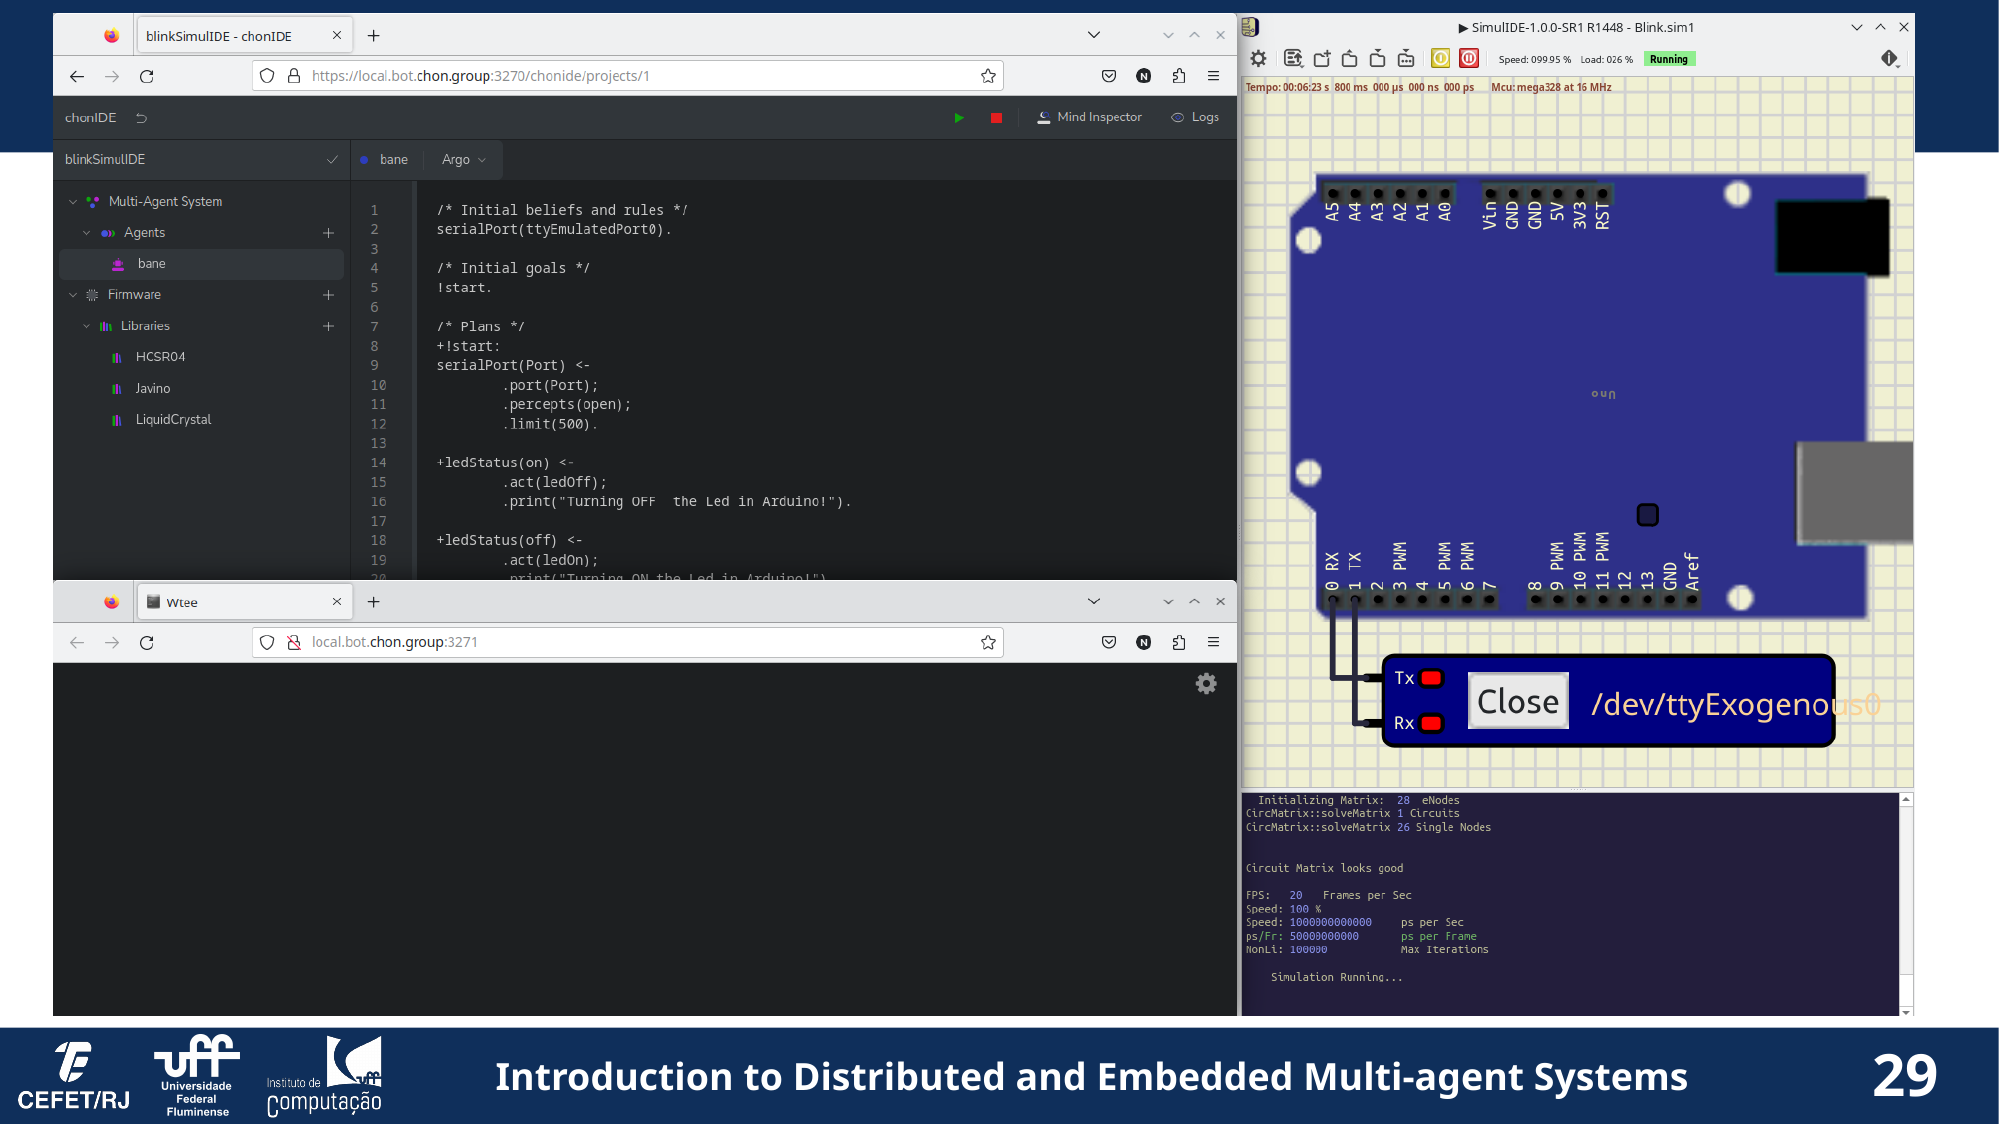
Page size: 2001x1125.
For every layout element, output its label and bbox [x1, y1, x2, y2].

picture [18, 1021, 129, 1125]
picture [53, 13, 1915, 1016]
picture [265, 1033, 383, 1118]
picture [153, 1033, 241, 1121]
